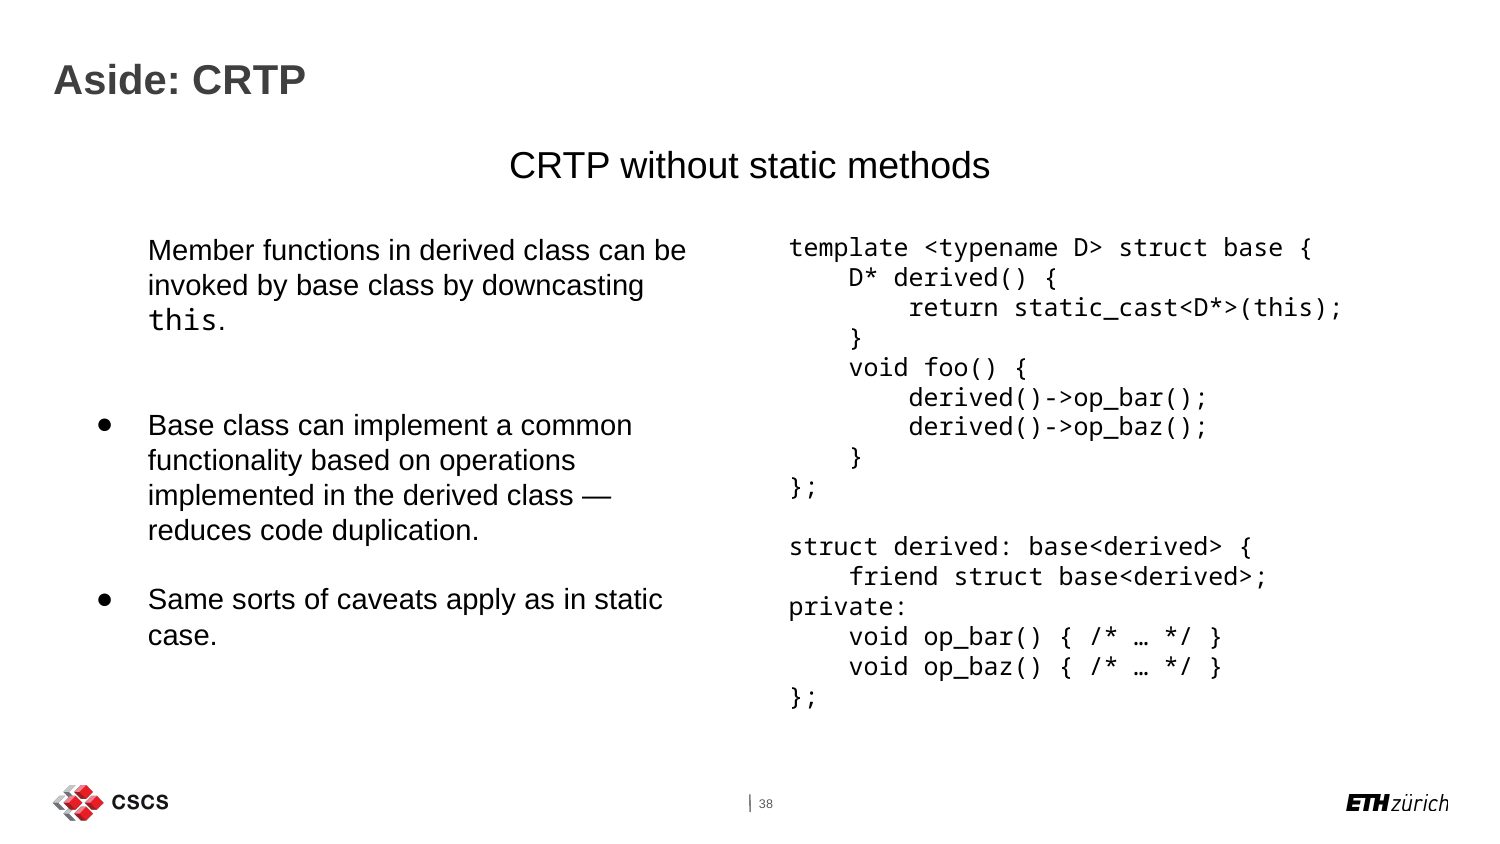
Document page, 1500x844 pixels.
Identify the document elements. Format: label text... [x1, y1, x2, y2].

list CRTP without static methods [53, 133, 1447, 767]
title Aside: CRTP [53, 5, 1447, 112]
picture [1346, 794, 1448, 811]
text_box Member functions in derived class can be invoked by base class by downcasting this. Base class can implement a common functionality based on operations implemented in the derived class — reduces code duplication. Same sorts of caveats apply as in static case. [57, 216, 727, 767]
picture [43, 775, 177, 830]
slide_number <number> [750, 794, 798, 813]
text_box template <typename D> struct base { D* derived() { return static_cast<D*>(this); } void foo() { derived()->op_bar(); derived()->op_baz(); } }; struct derived: base<derived> { friend struct base<derived>; private: void op_bar() { /* … */ } void op_baz() { /* … */ } }; [773, 216, 1447, 767]
